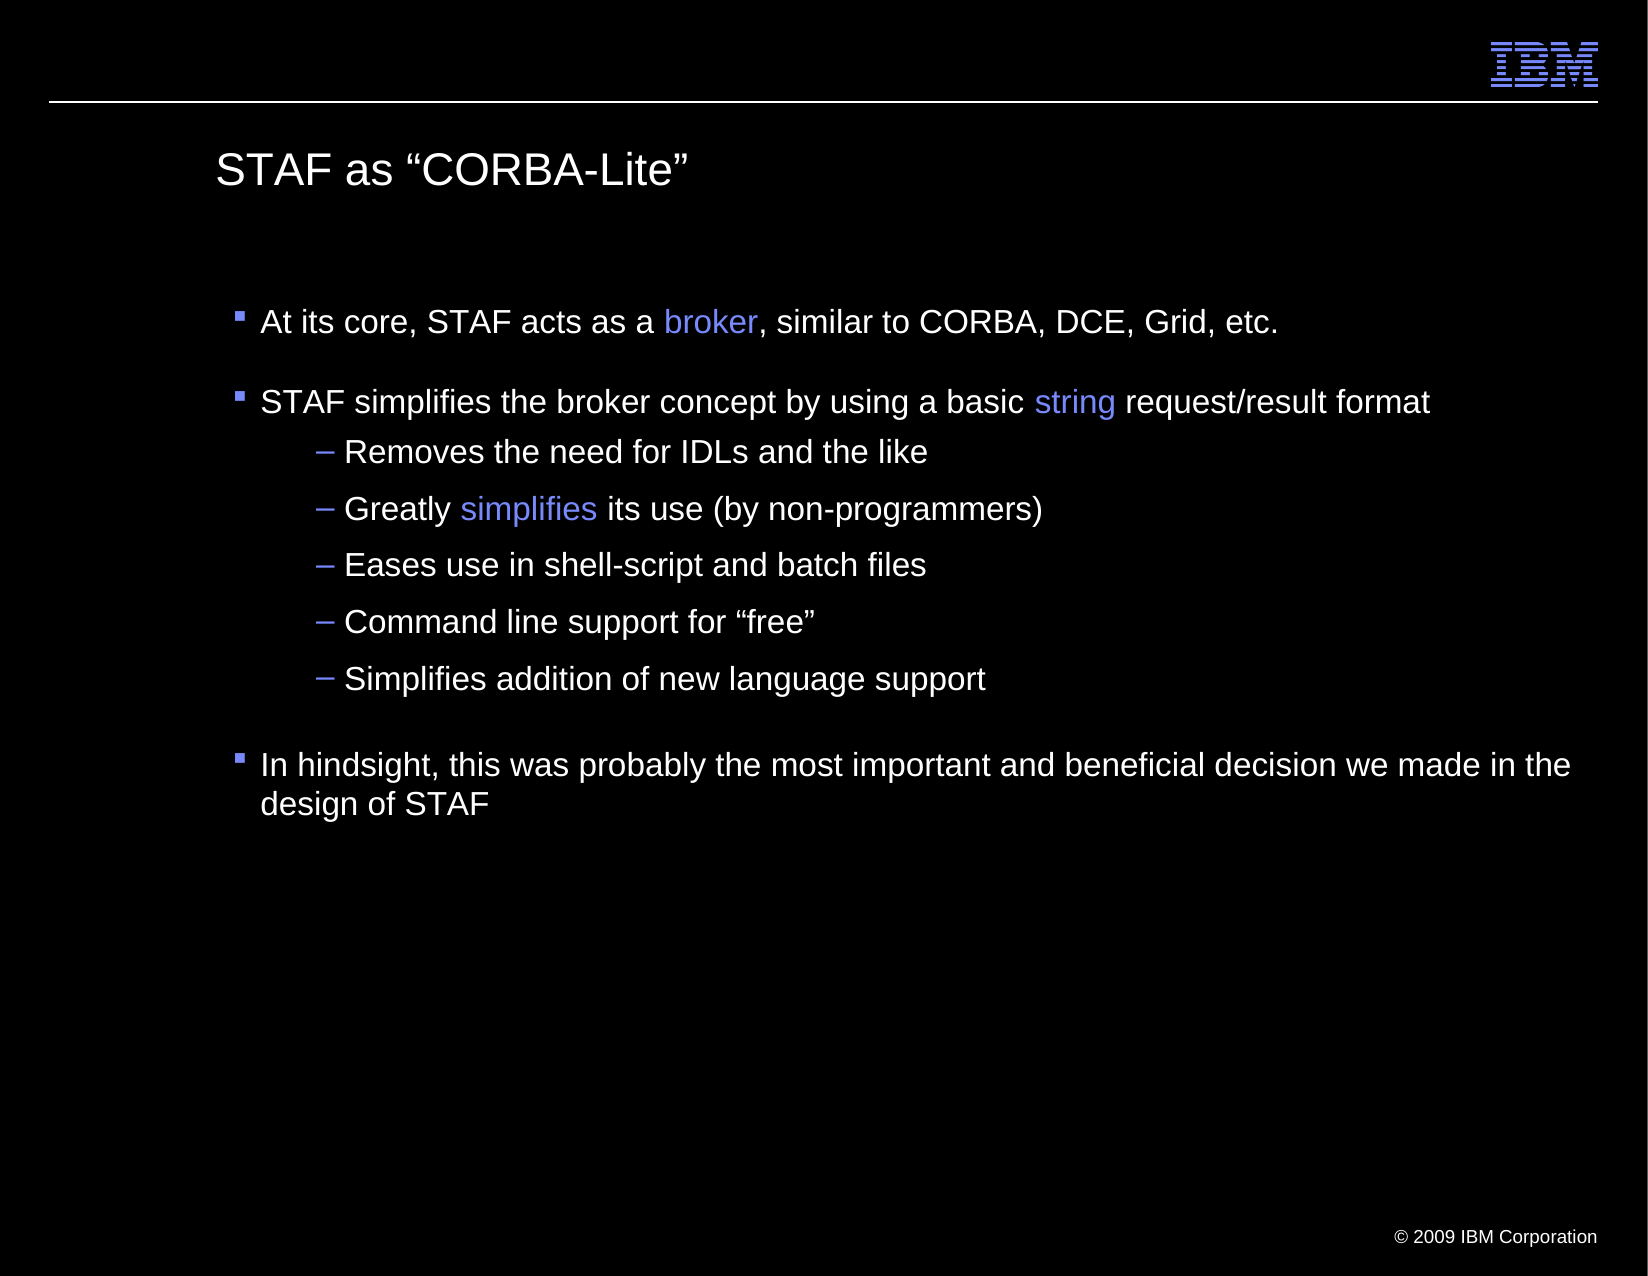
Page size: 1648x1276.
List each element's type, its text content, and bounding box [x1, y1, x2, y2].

text_box At its core, STAF acts as a broker, similar to CORBA, DCE, Grid, etc. STAF simplifies the broker concept by using a basic string request/result format Removes the need for IDLs and the like Greatly simplifies its use (by non-programmers) Eases use in shell-script and batch files Command line support for “free” Simplifies addition of new language support In hindsight, this was probably the most important and beneficial decision we made in the design of STAF [232, 248, 1582, 1276]
title STAF as “CORBA-Lite” [198, 137, 1648, 231]
picture [1491, 42, 1598, 87]
